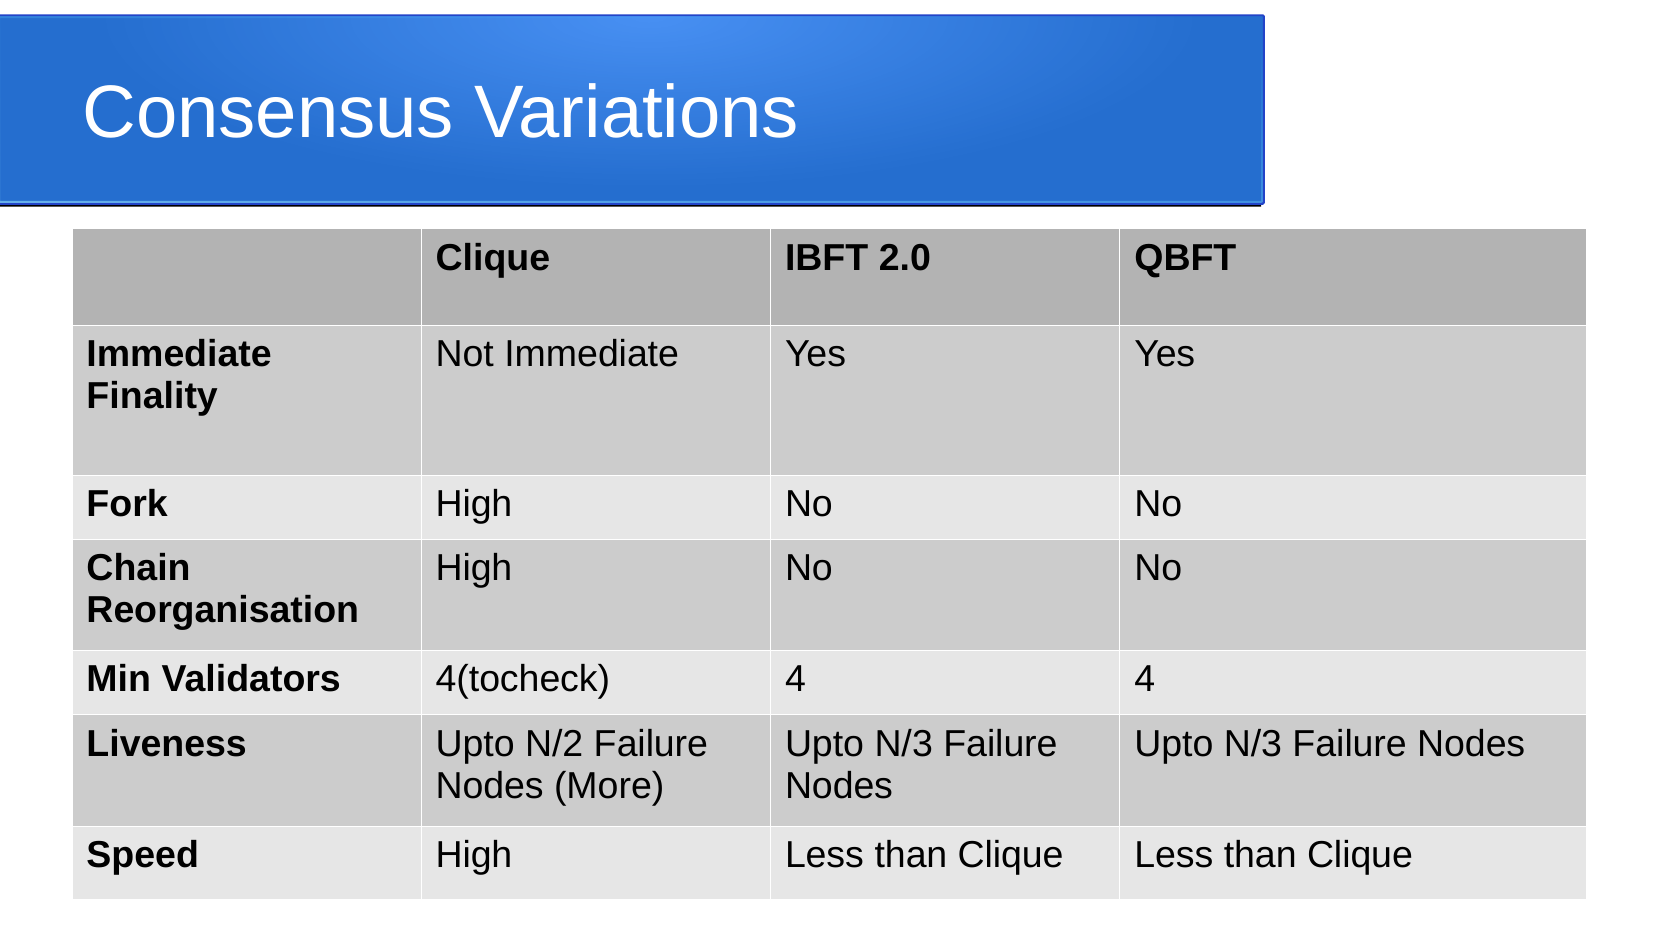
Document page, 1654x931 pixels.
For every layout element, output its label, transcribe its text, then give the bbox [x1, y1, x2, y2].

table_cell High [422, 476, 770, 539]
table_cell Liveness [73, 715, 421, 826]
table_cell Yes [1120, 326, 1586, 475]
table_cell Min Validators [73, 651, 421, 714]
table_cell No [771, 540, 1119, 650]
table_cell No [1120, 476, 1586, 539]
table_cell Upto N/2 Failure Nodes (More) [422, 715, 770, 826]
table_cell 4(tocheck) [422, 651, 770, 714]
table_header QBFT [1120, 229, 1586, 325]
table_cell Less than Clique [1120, 827, 1586, 899]
table_cell Fork [73, 476, 421, 539]
table_cell High [422, 827, 770, 899]
table_header [73, 229, 421, 325]
table_cell Yes [771, 326, 1119, 475]
table_cell Chain Reorganisation [73, 540, 421, 650]
table_cell High [422, 540, 770, 650]
table_header Clique [422, 229, 770, 325]
table_cell Less than Clique [771, 827, 1119, 899]
title Consensus Variations [82, 35, 1235, 189]
table_header IBFT 2.0 [771, 229, 1119, 325]
table_cell 4 [1120, 651, 1586, 714]
table_cell 4 [771, 651, 1119, 714]
table_cell Immediate Finality [73, 326, 421, 475]
table_cell Not Immediate [422, 326, 770, 475]
table_cell No [771, 476, 1119, 539]
table_cell Speed [73, 827, 421, 899]
table_cell Upto N/3 Failure Nodes [771, 715, 1119, 826]
table_cell No [1120, 540, 1586, 650]
table_cell Upto N/3 Failure Nodes [1120, 715, 1586, 826]
